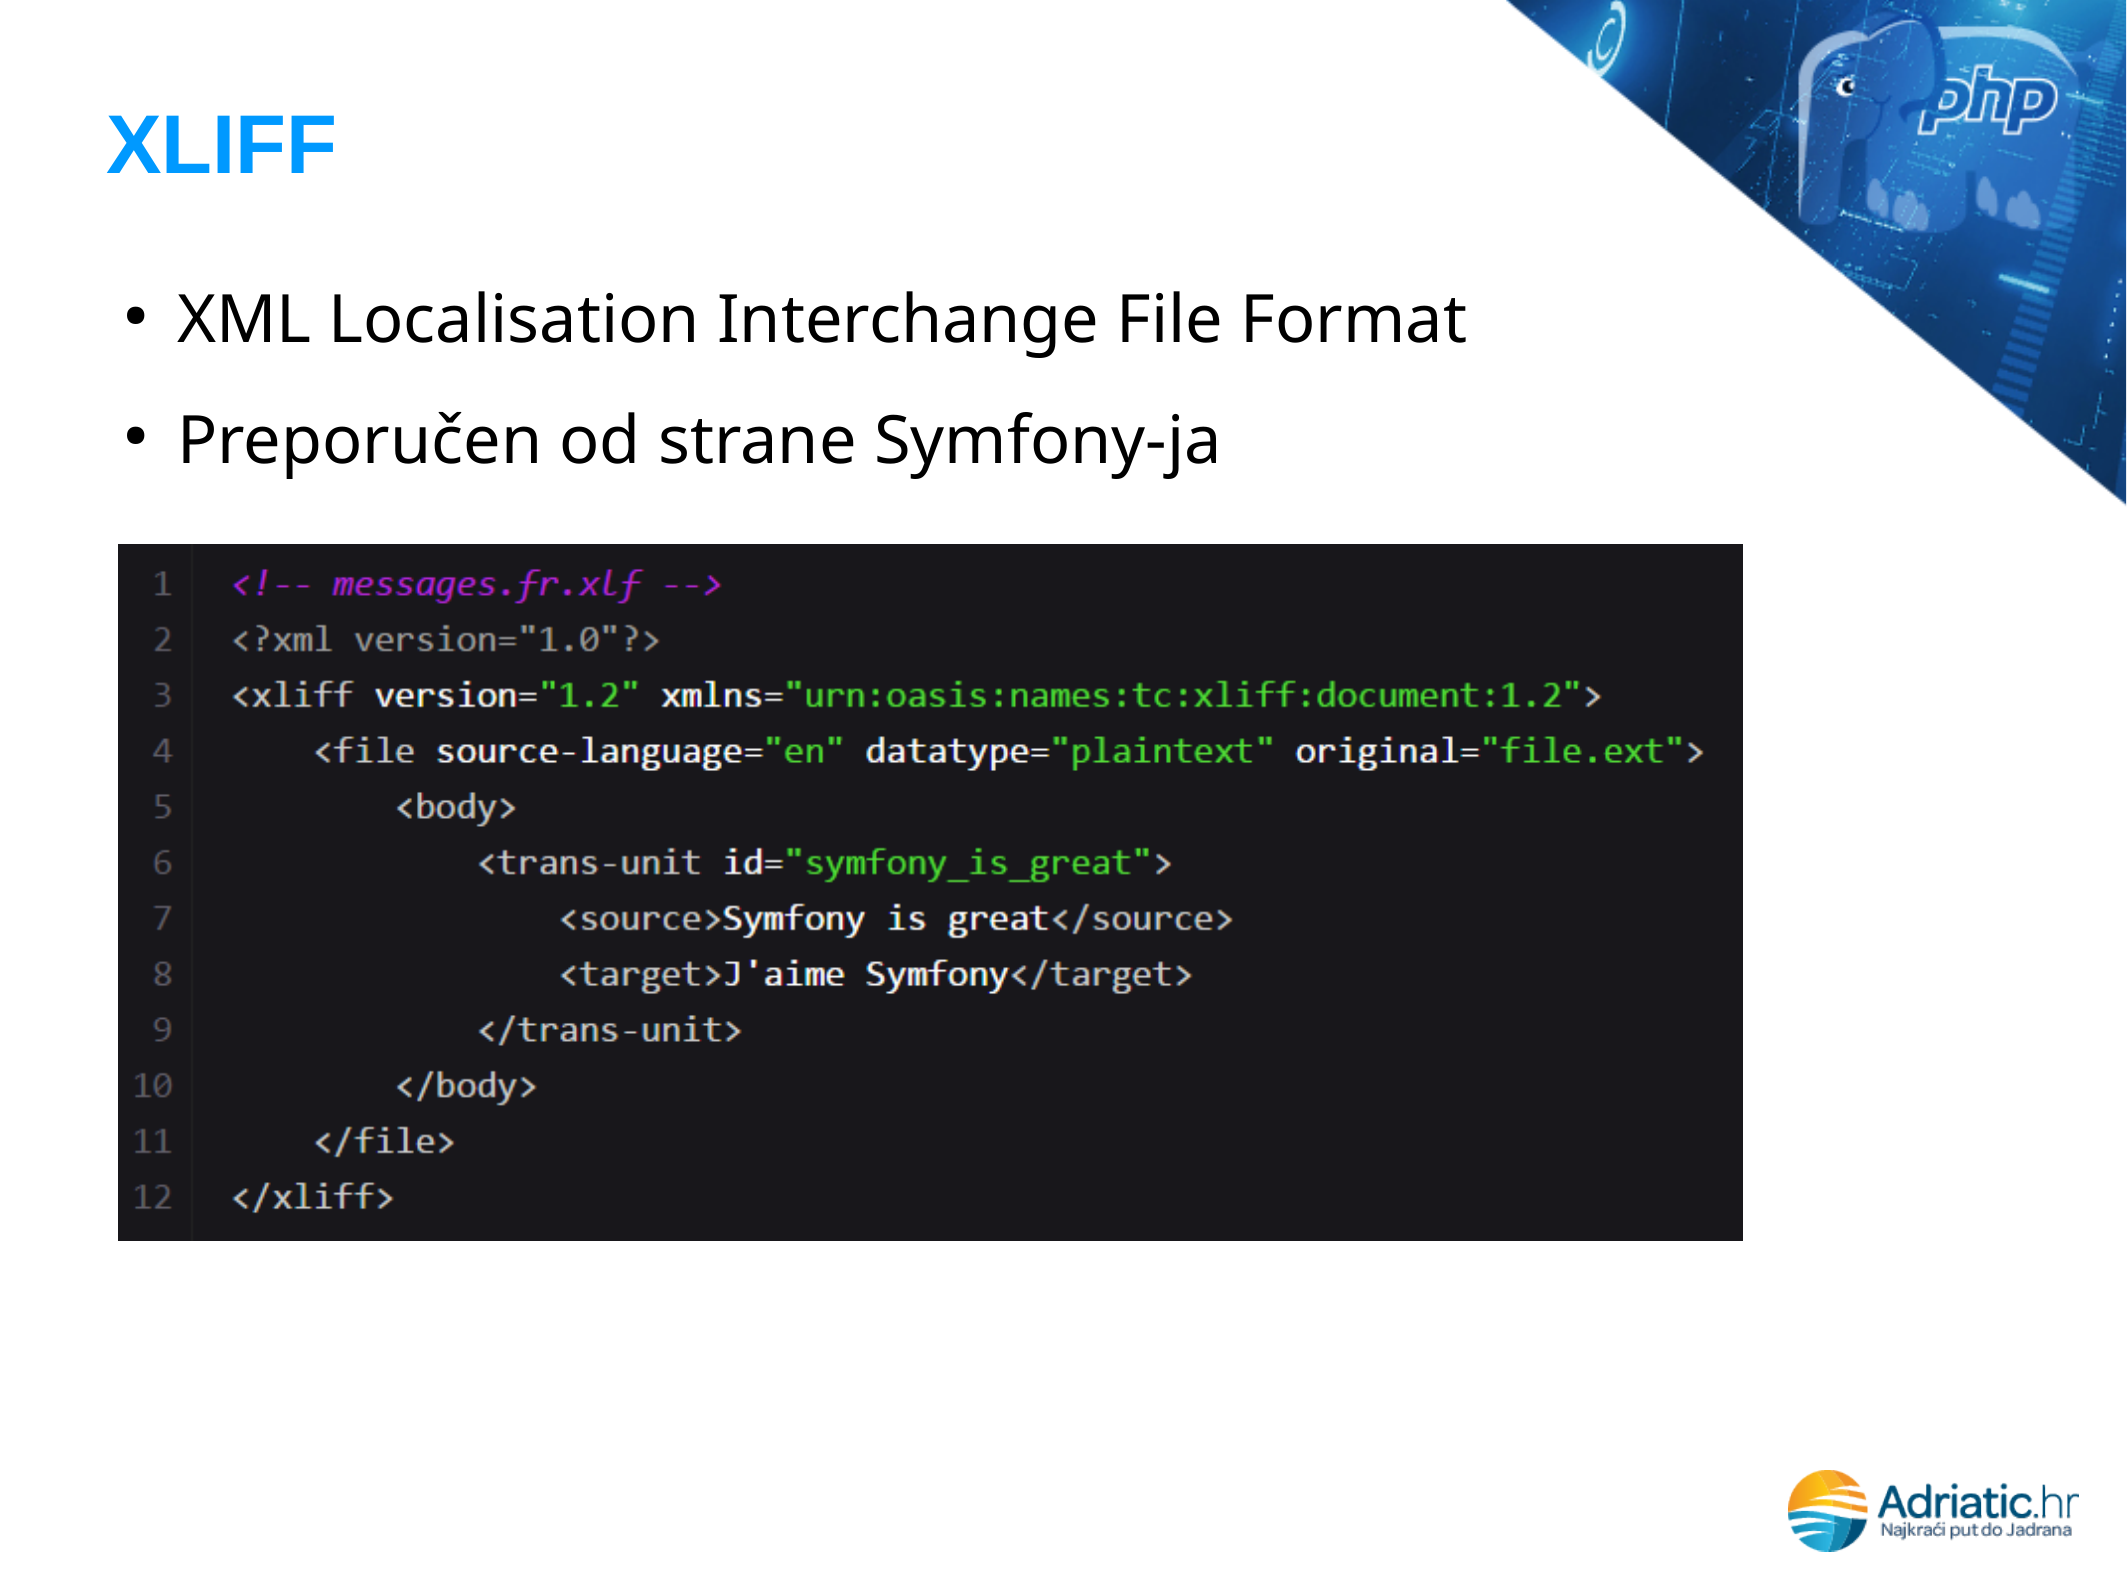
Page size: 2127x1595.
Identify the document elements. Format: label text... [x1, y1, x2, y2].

picture [1505, 0, 2127, 625]
list XML Localisation Interchange File Format Preporučen od strane Symfony-ja [106, 271, 2020, 1453]
picture [118, 544, 1743, 1241]
title XLIFF [106, 70, 1630, 219]
picture [1788, 1470, 2079, 1552]
